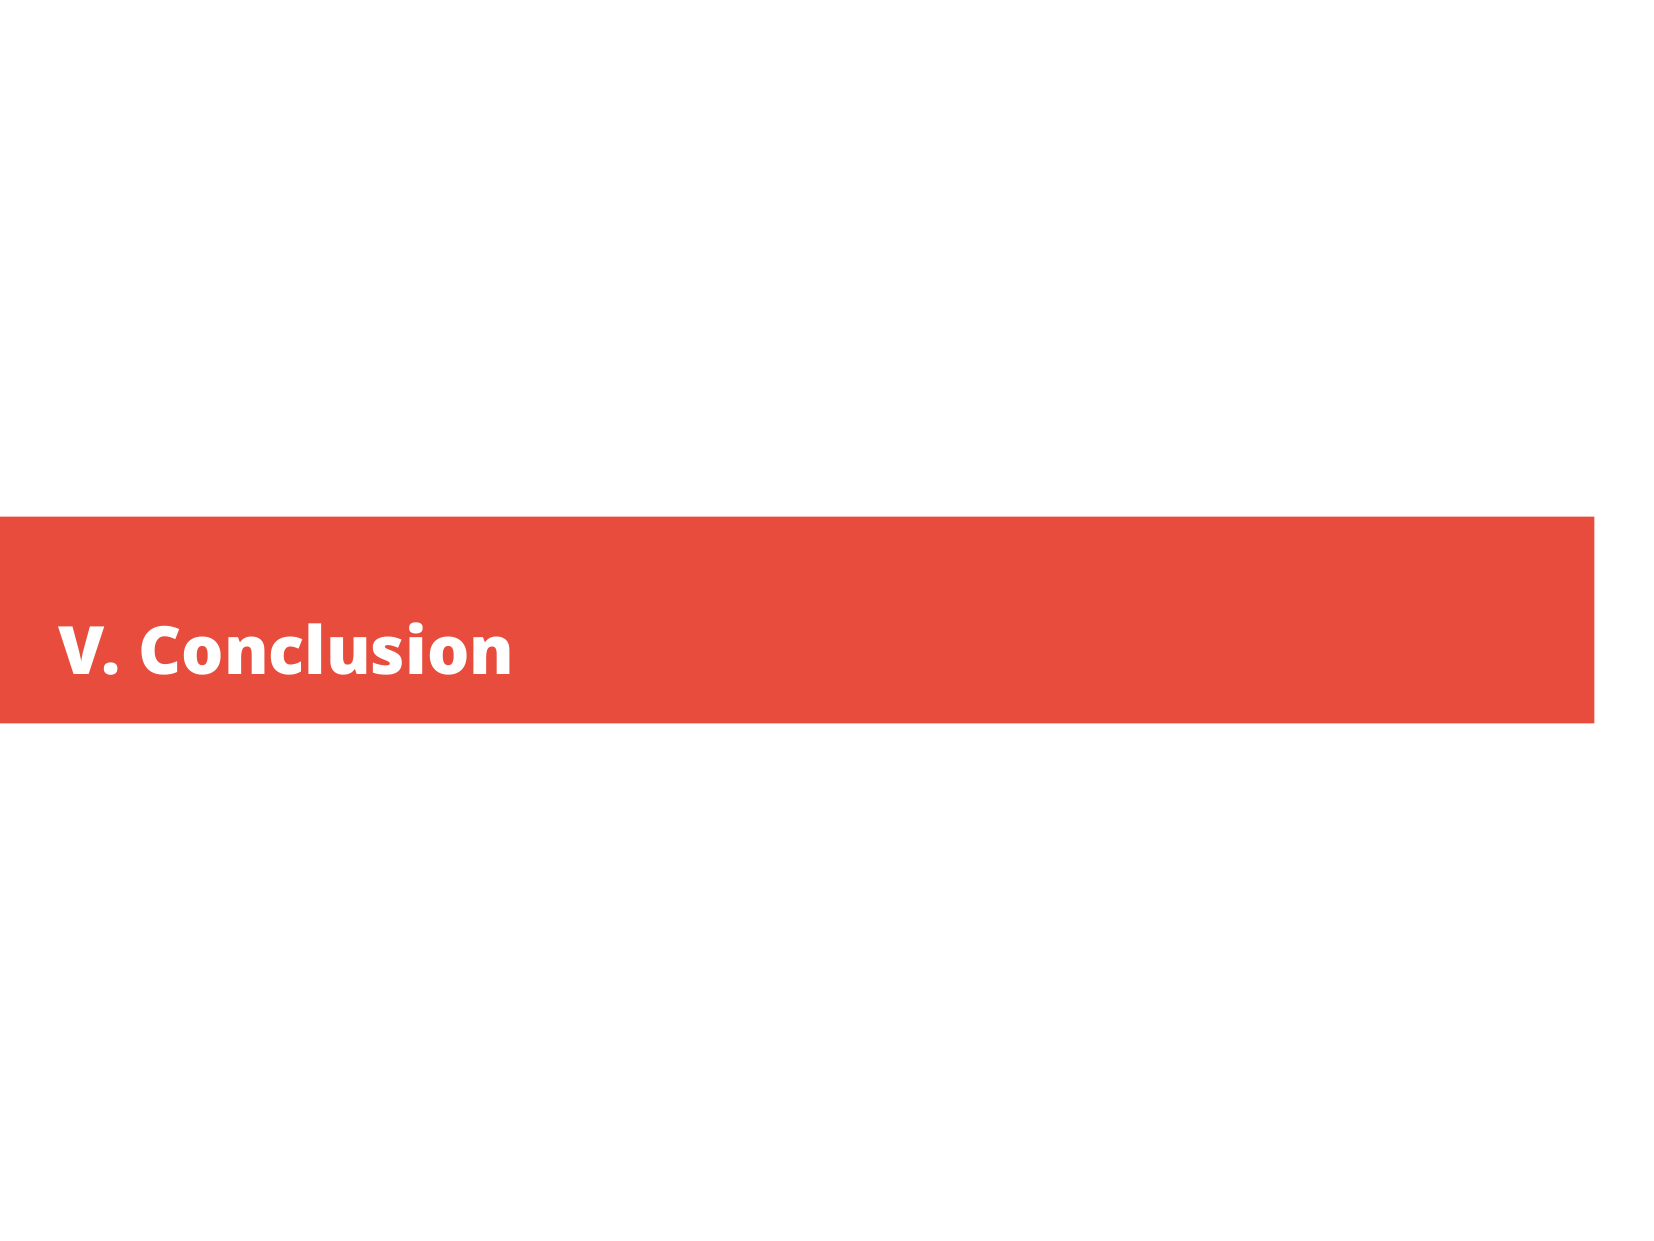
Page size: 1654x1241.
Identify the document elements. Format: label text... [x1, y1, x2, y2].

title V. Conclusion [59, 546, 1595, 694]
